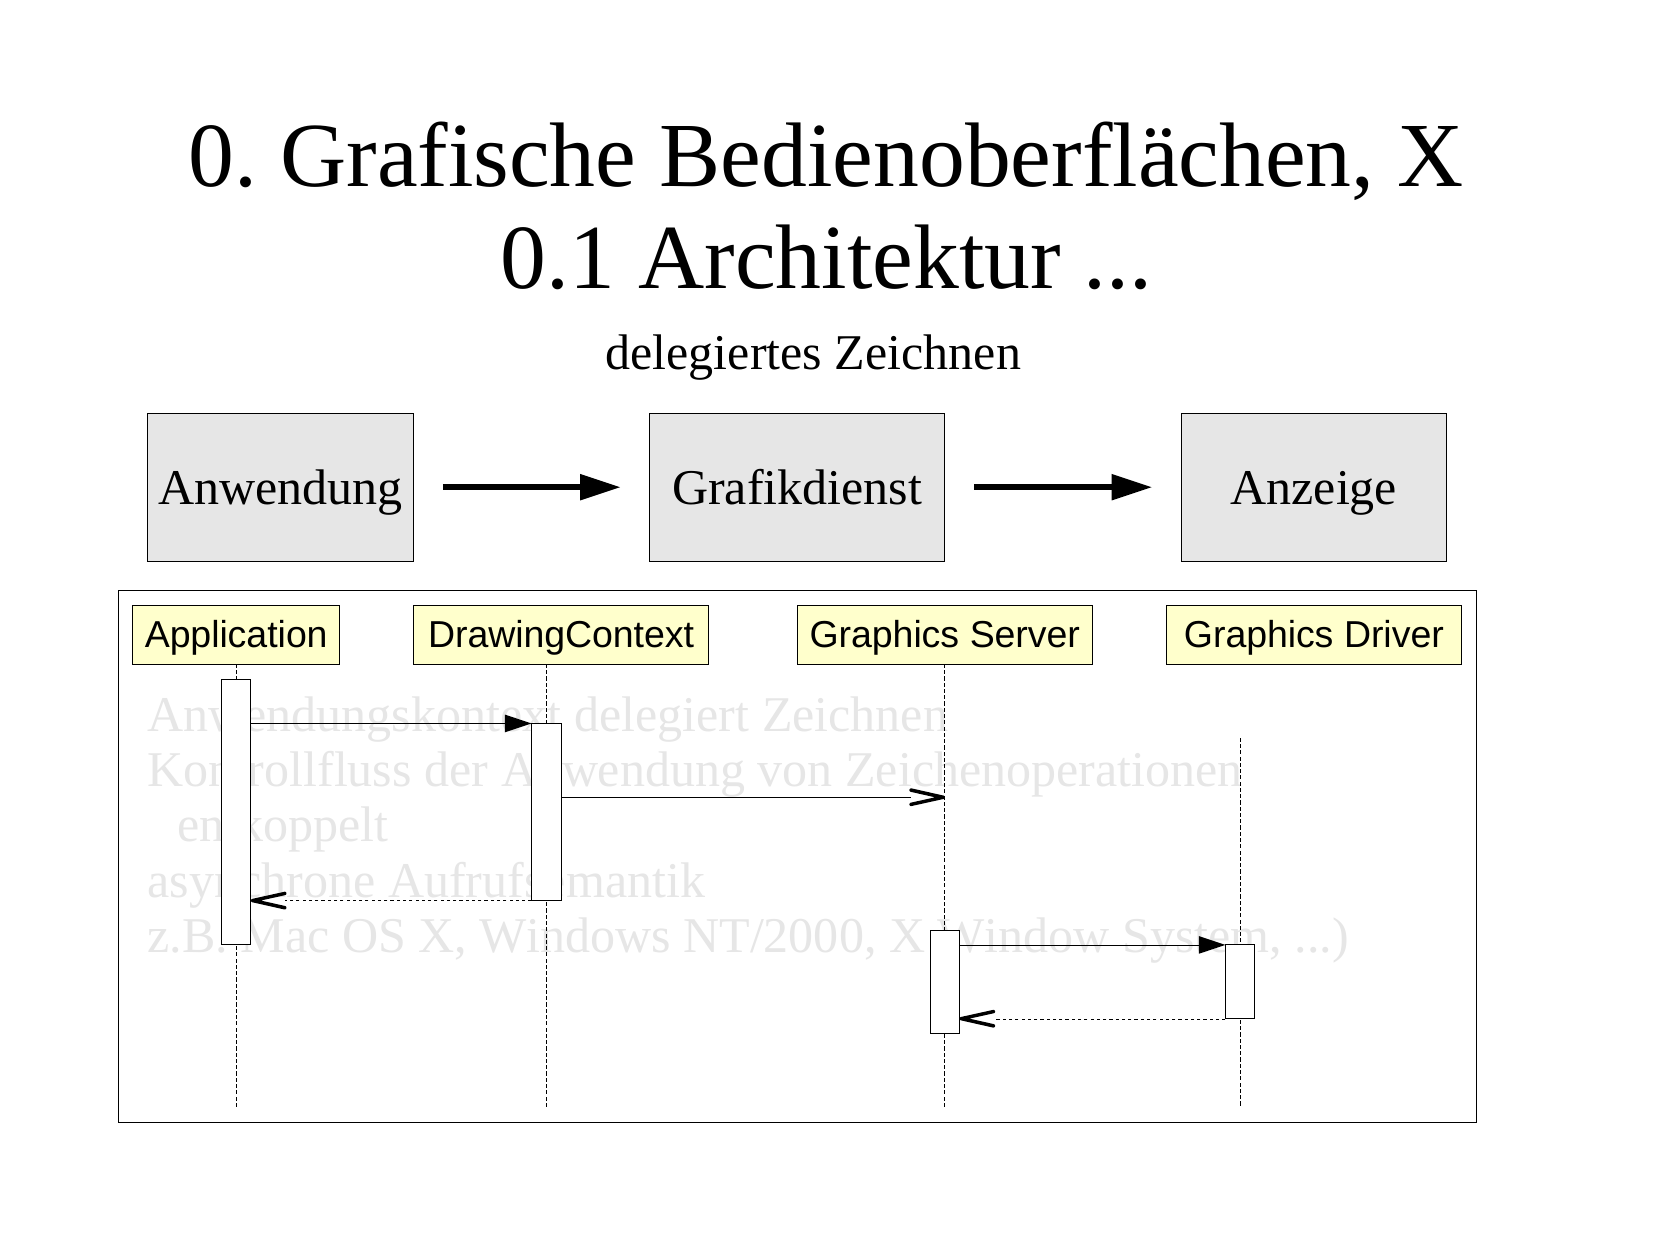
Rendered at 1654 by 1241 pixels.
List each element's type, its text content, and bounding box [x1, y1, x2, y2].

text_box Anwendung [147, 413, 414, 562]
text_box Graphics Server [797, 605, 1093, 665]
text_box [118, 590, 1477, 1123]
text_box Anzeige [1181, 413, 1447, 562]
text_box DrawingContext [413, 605, 709, 665]
title 0. Grafische Bedienoberflächen, X 0.1 Architektur ... [121, 102, 1534, 311]
text_box Application [132, 605, 340, 665]
text_box delegiertes Zeichnen [605, 324, 1022, 381]
text_box Grafikdienst [649, 413, 945, 562]
text_box Graphics Driver [1166, 605, 1462, 665]
